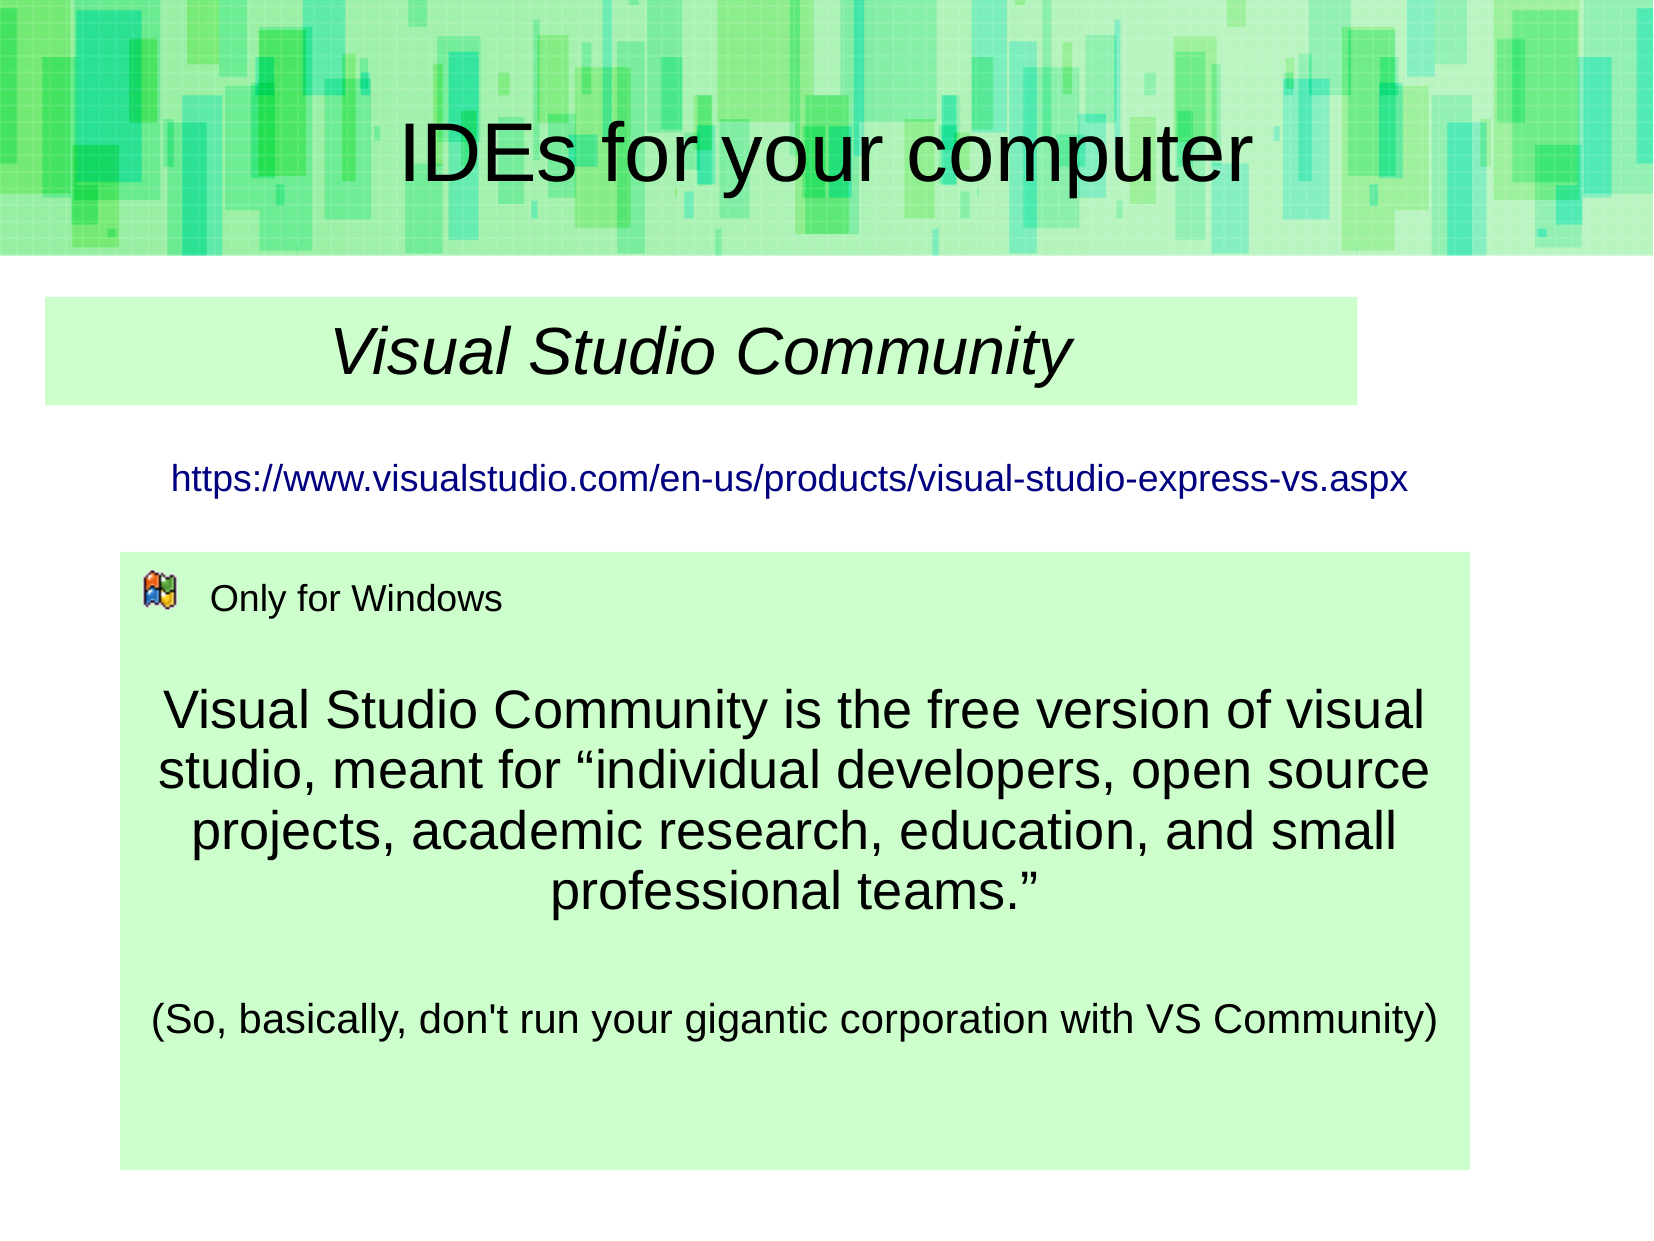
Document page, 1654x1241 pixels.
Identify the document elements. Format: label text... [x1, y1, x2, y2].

picture [0, 0, 1654, 1241]
title IDEs for your computer [82, 49, 1571, 257]
subtitle Visual Studio Community [45, 296, 1358, 406]
text_box https://www.visualstudio.com/en-us/products/visual-studio-express-vs.aspx [135, 450, 1456, 507]
text_box Only for Windows [195, 570, 1186, 627]
text_box Visual Studio Community is the free version of visual studio, meant for “individual developers, open source projects, academic research, education, and small professional teams.” (So, basically, don't run your gigantic corporation with VS Community) [120, 551, 1471, 1171]
